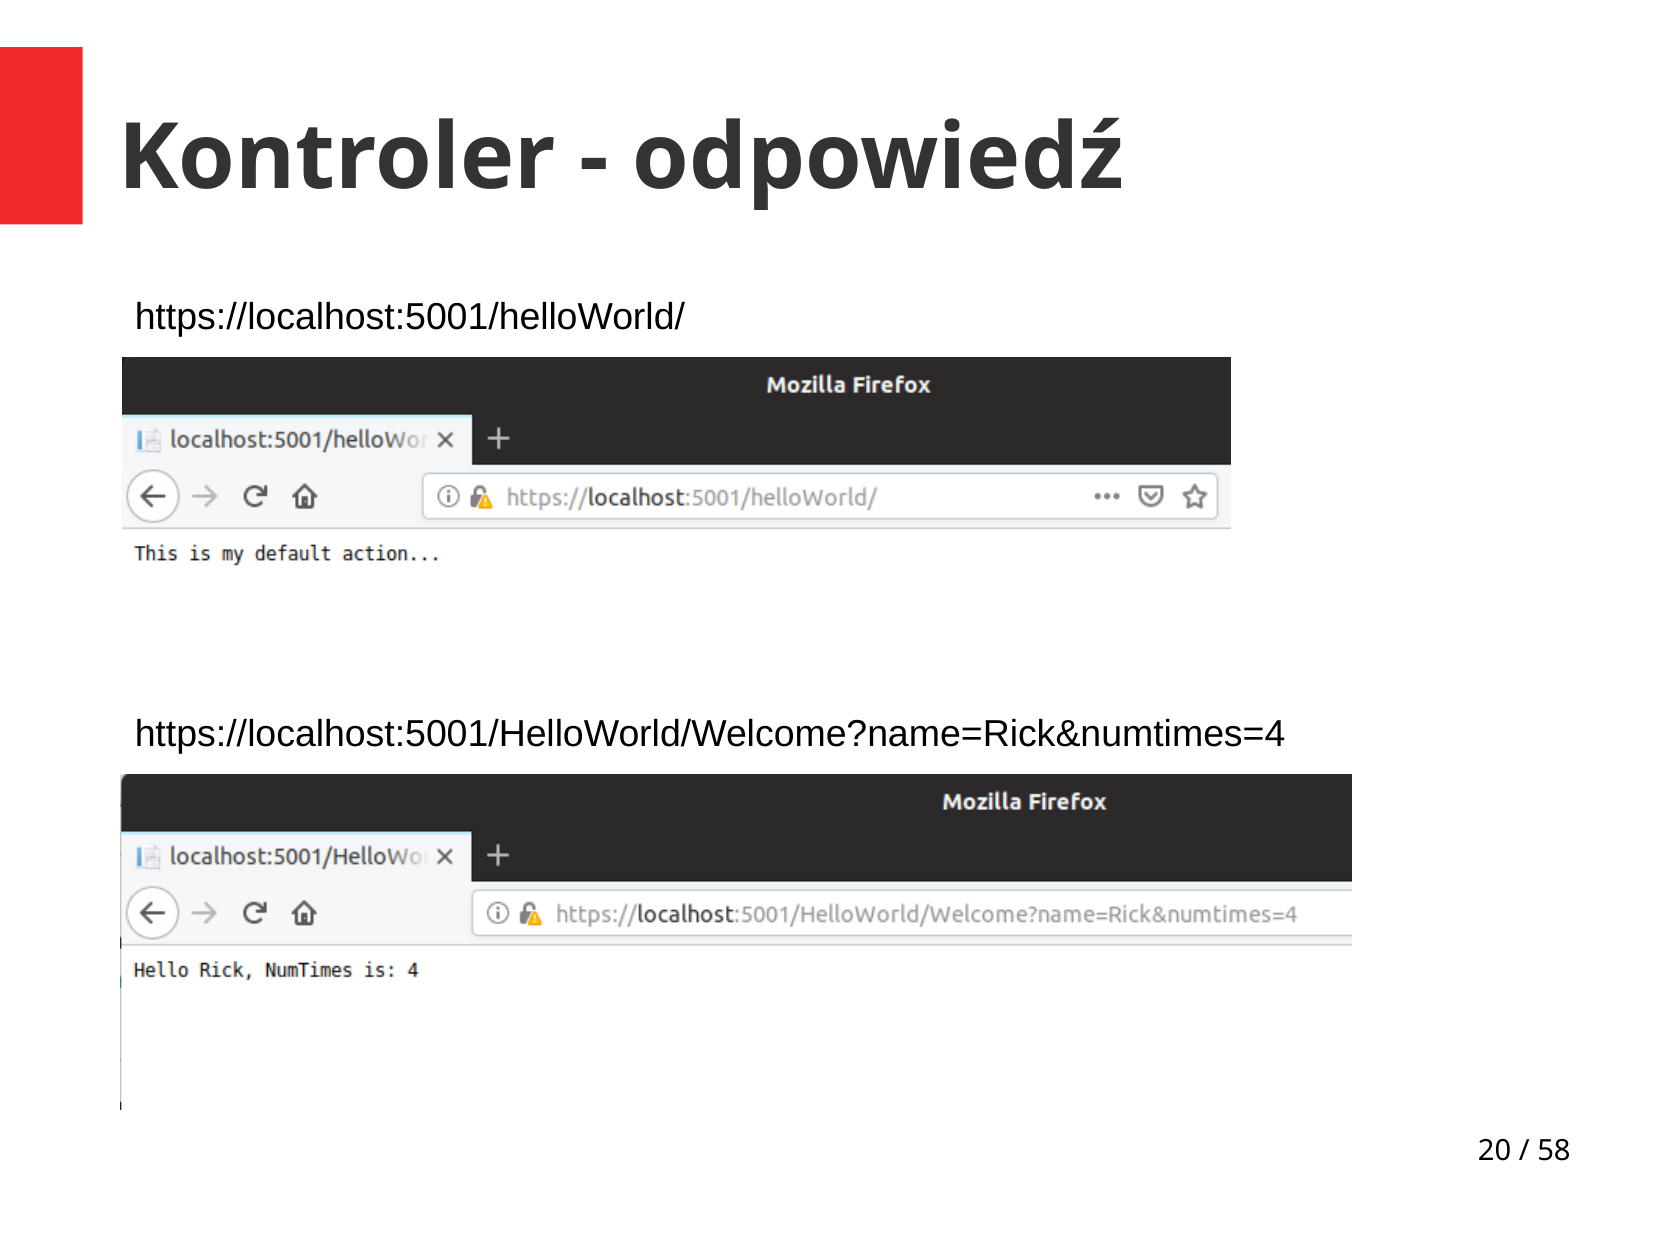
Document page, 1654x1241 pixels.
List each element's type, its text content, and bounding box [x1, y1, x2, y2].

title Kontroler - odpowiedź [118, 49, 1571, 257]
picture [120, 774, 1352, 1111]
picture [122, 357, 1231, 676]
text_box https://localhost:5001/HelloWorld/Welcome?name=Rick&numtimes=4 [120, 705, 1336, 762]
text_box https://localhost:5001/helloWorld/ [120, 288, 1366, 346]
